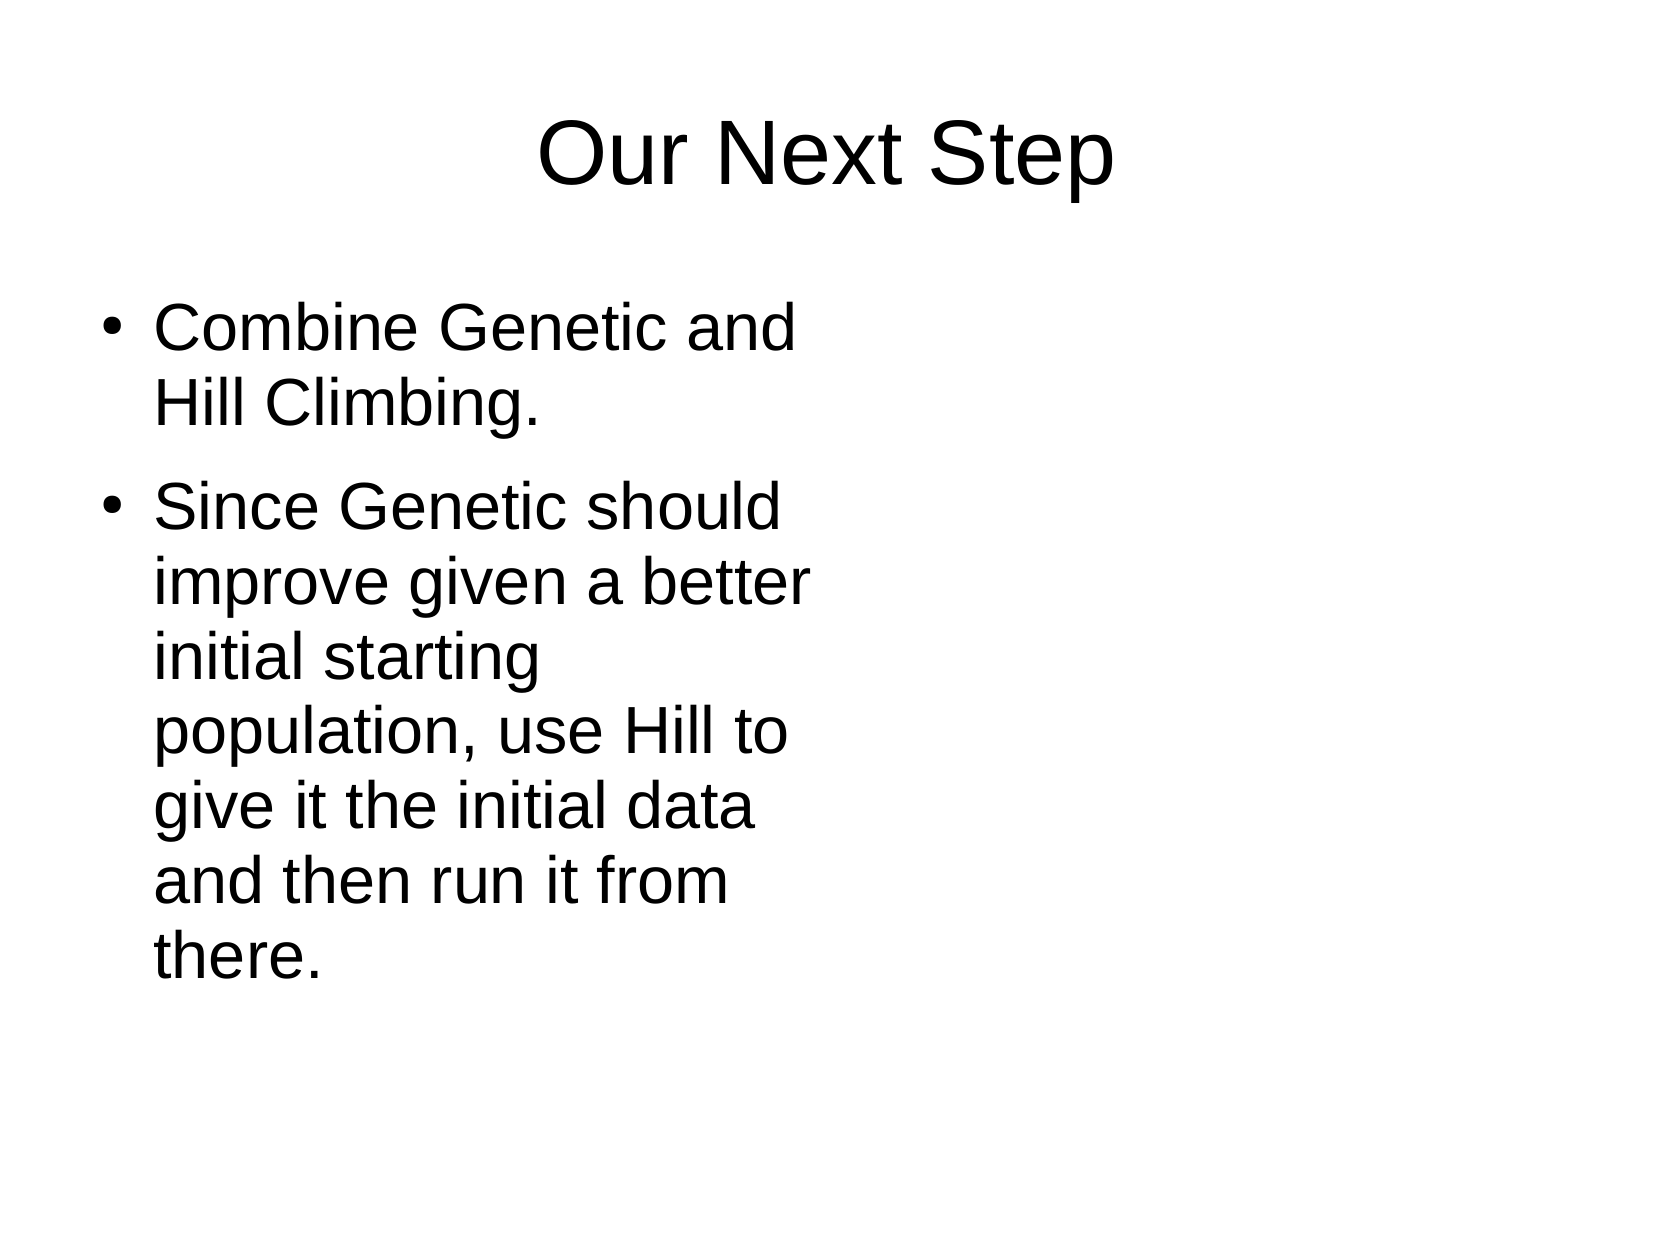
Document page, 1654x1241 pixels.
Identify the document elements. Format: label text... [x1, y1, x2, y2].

title Our Next Step [82, 49, 1571, 257]
list Combine Genetic and Hill Climbing. Since Genetic should improve given a better initial starting population, use Hill to give it the initial data and then run it from there. [82, 290, 815, 1010]
